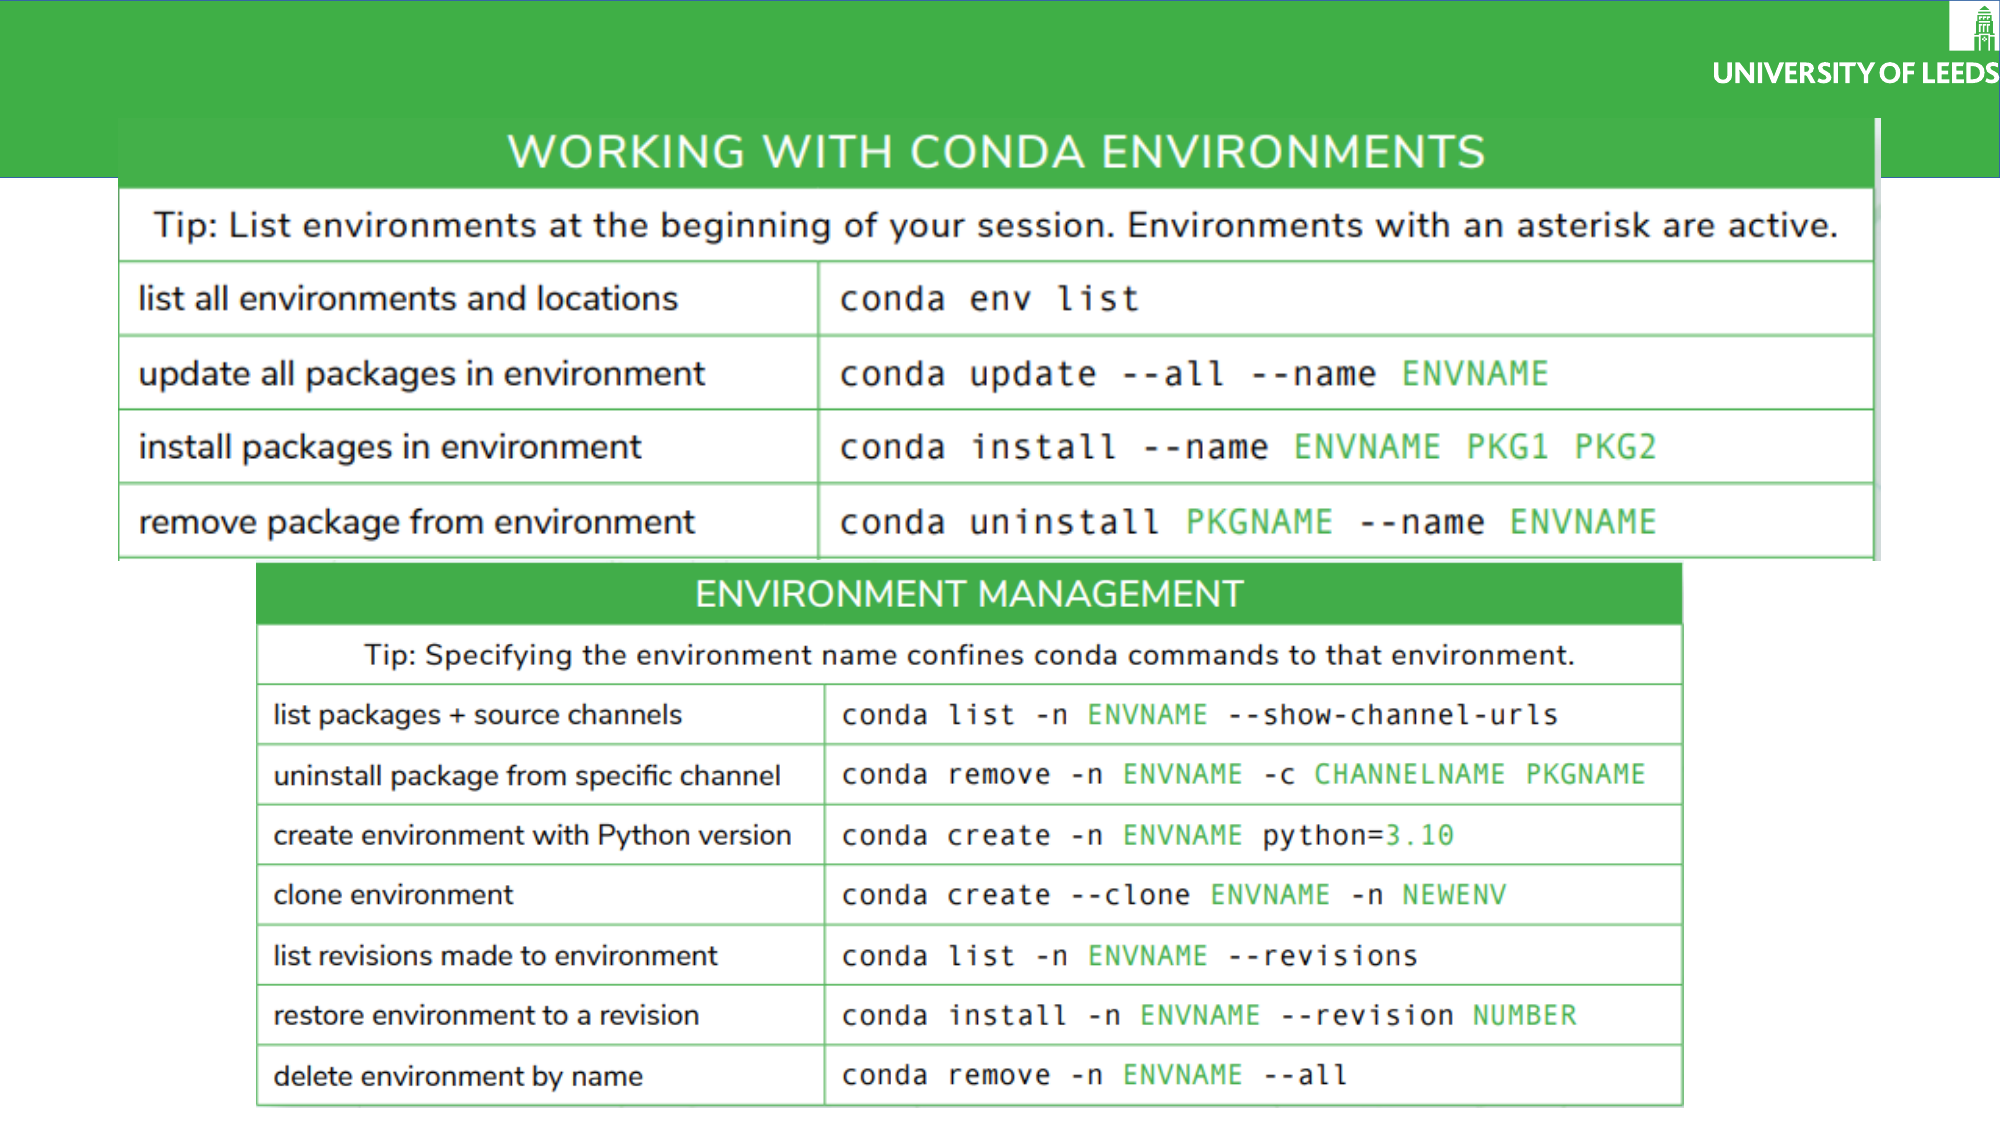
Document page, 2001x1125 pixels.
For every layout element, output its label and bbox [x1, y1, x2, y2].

picture [118, 118, 1881, 1108]
picture [1712, 0, 2000, 85]
text_box [0, 0, 2000, 178]
